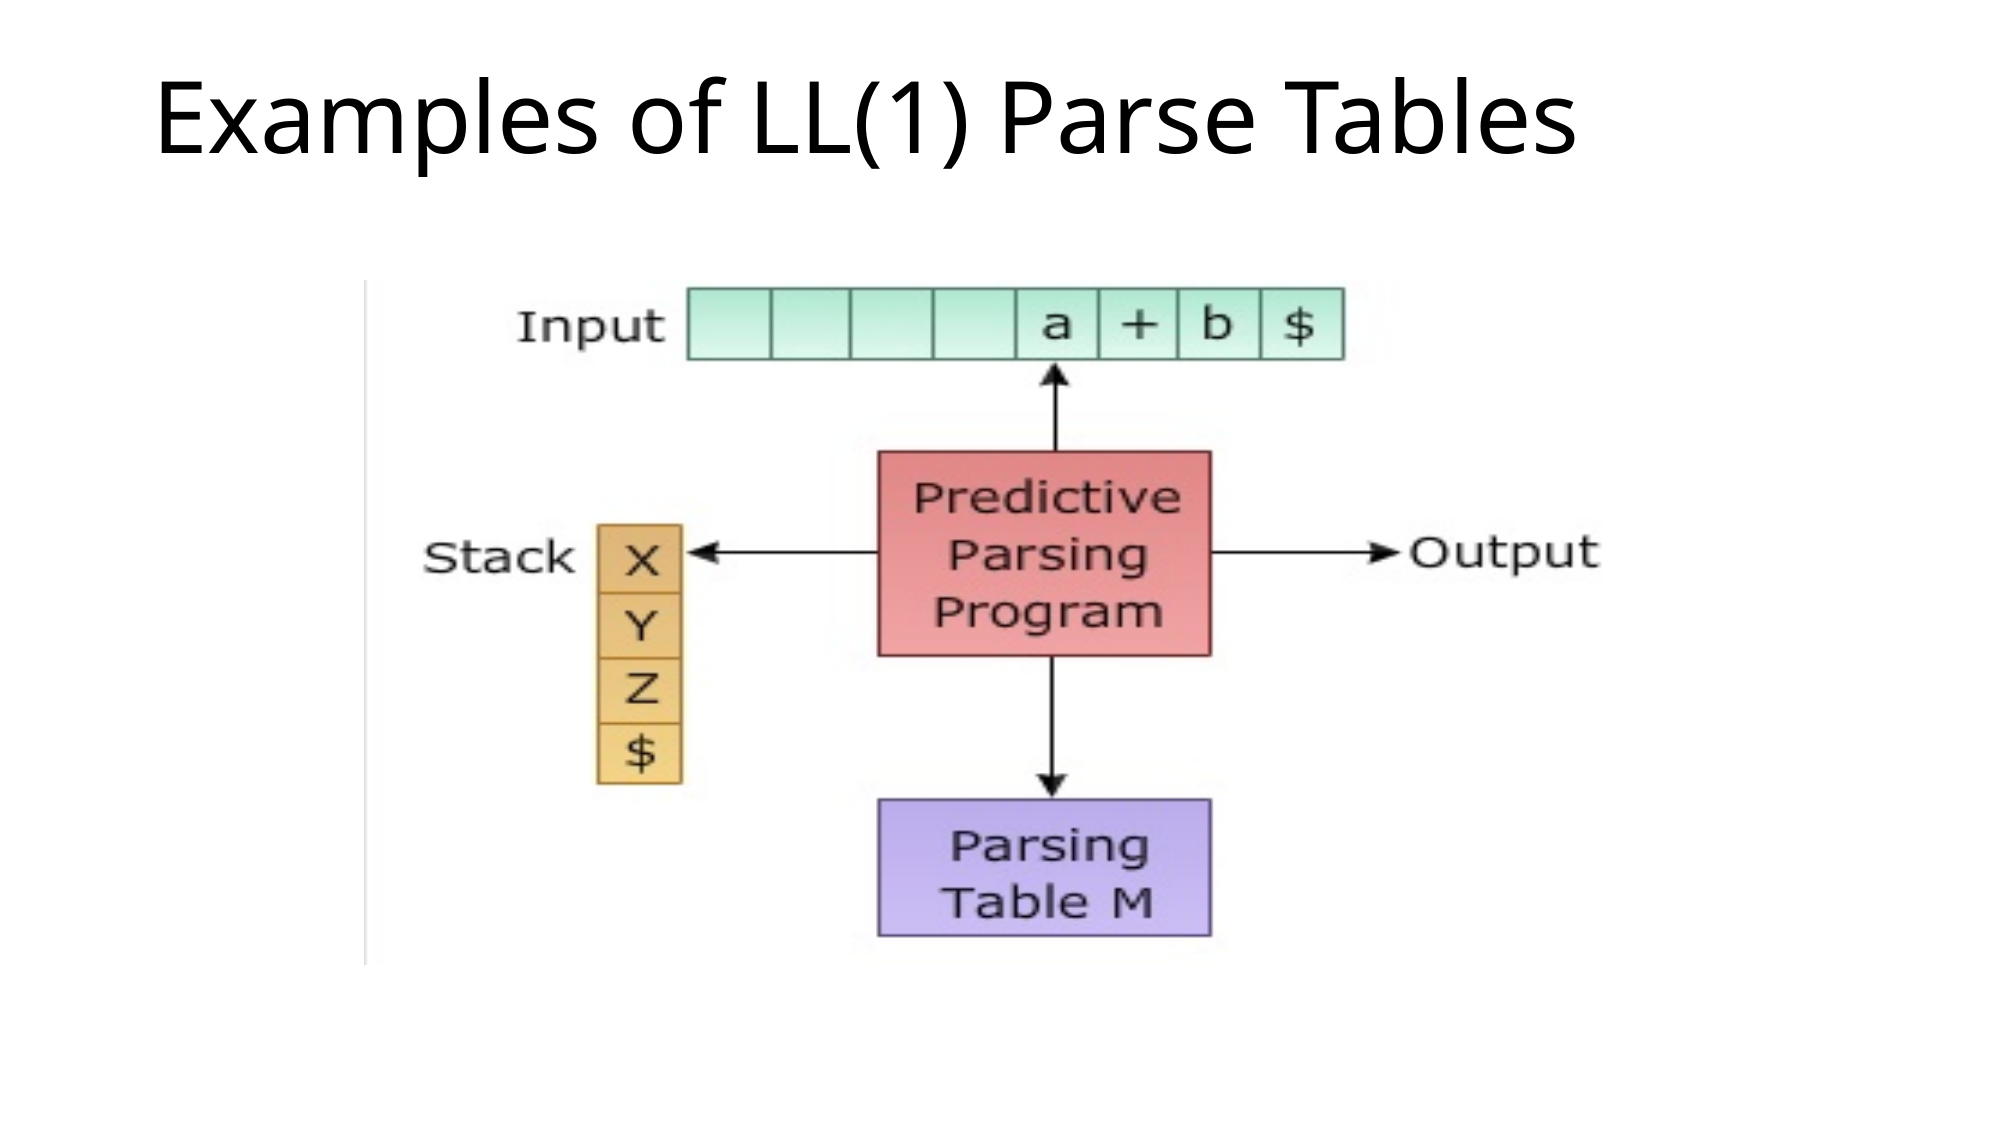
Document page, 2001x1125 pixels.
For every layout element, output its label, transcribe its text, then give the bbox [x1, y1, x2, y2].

title Examples of LL(1) Parse Tables [137, 59, 1863, 278]
picture [364, 280, 1638, 965]
